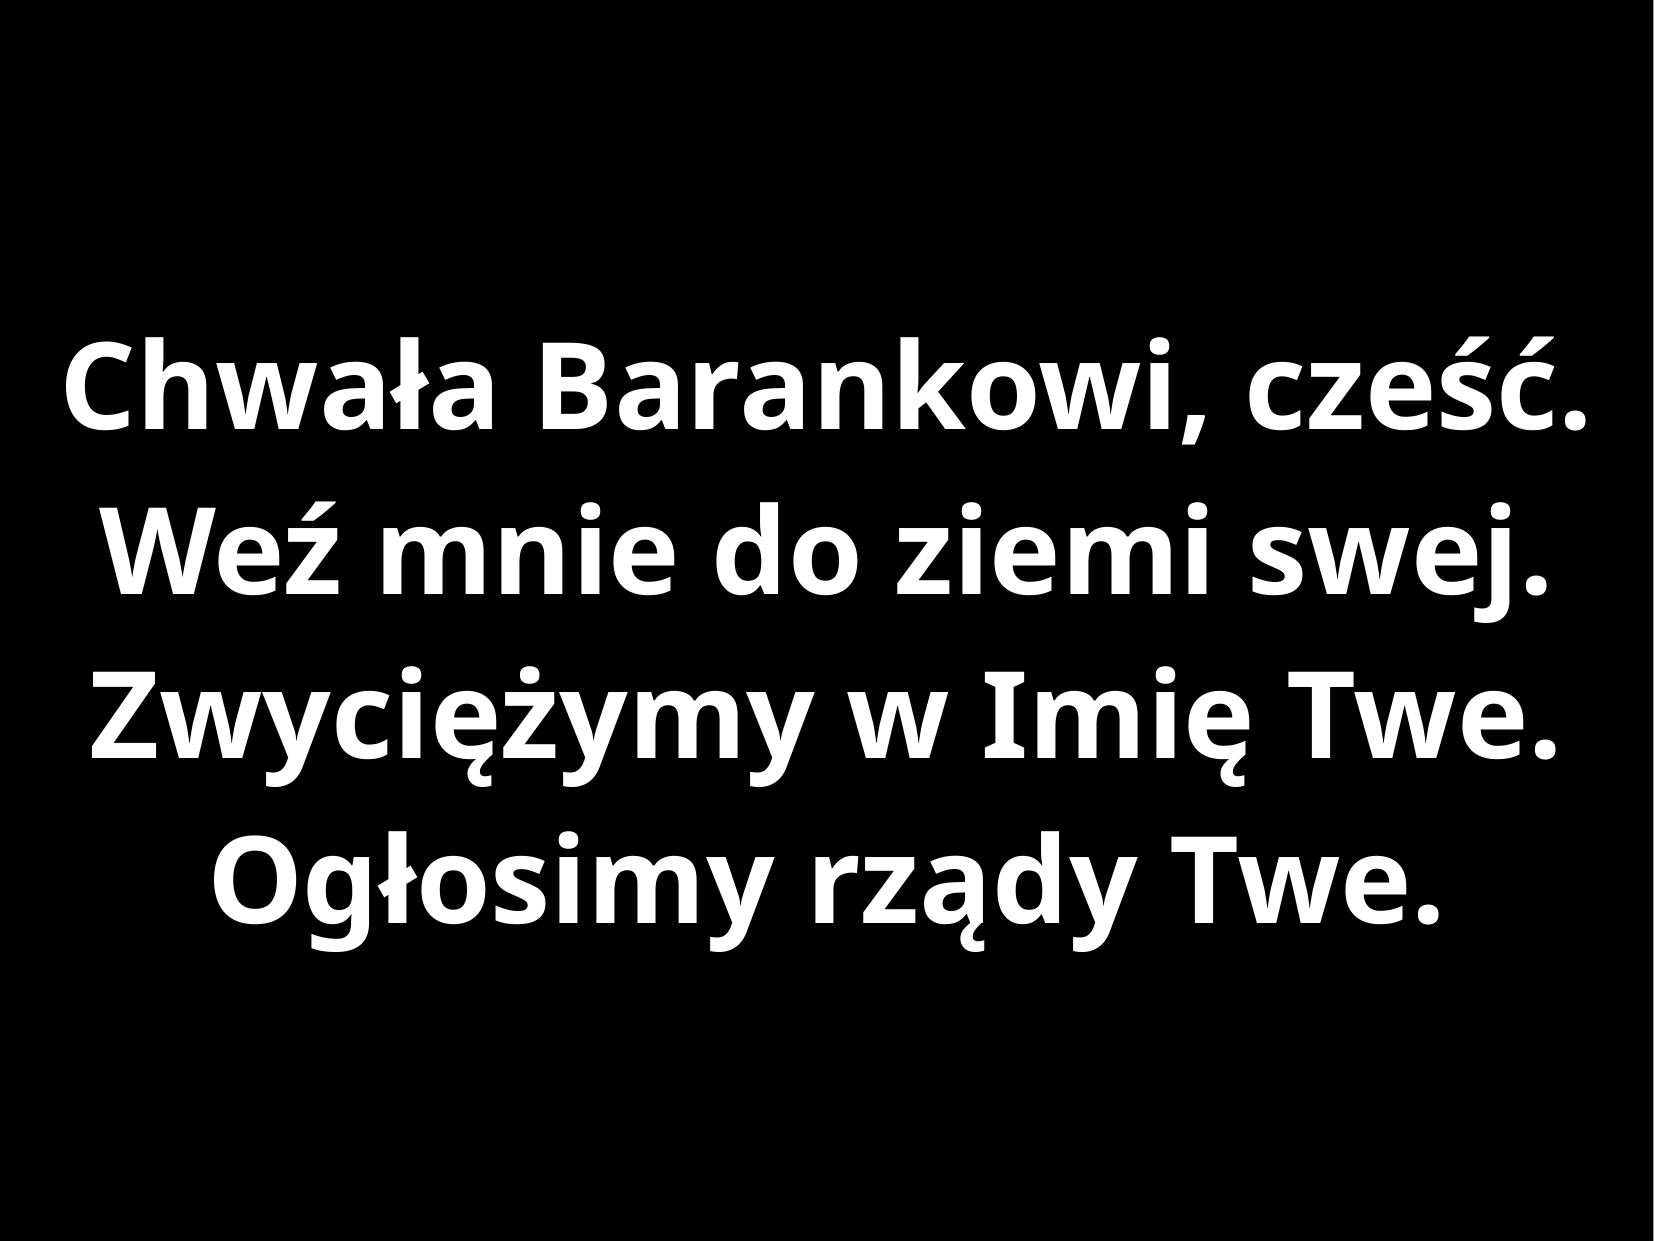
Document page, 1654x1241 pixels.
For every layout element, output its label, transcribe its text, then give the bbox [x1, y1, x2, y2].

title Chwała Barankowi, cześć. Weź mnie do ziemi swej. Zwyciężymy w Imię Twe. Ogłosimy rządy Twe. [0, 0, 1654, 1241]
